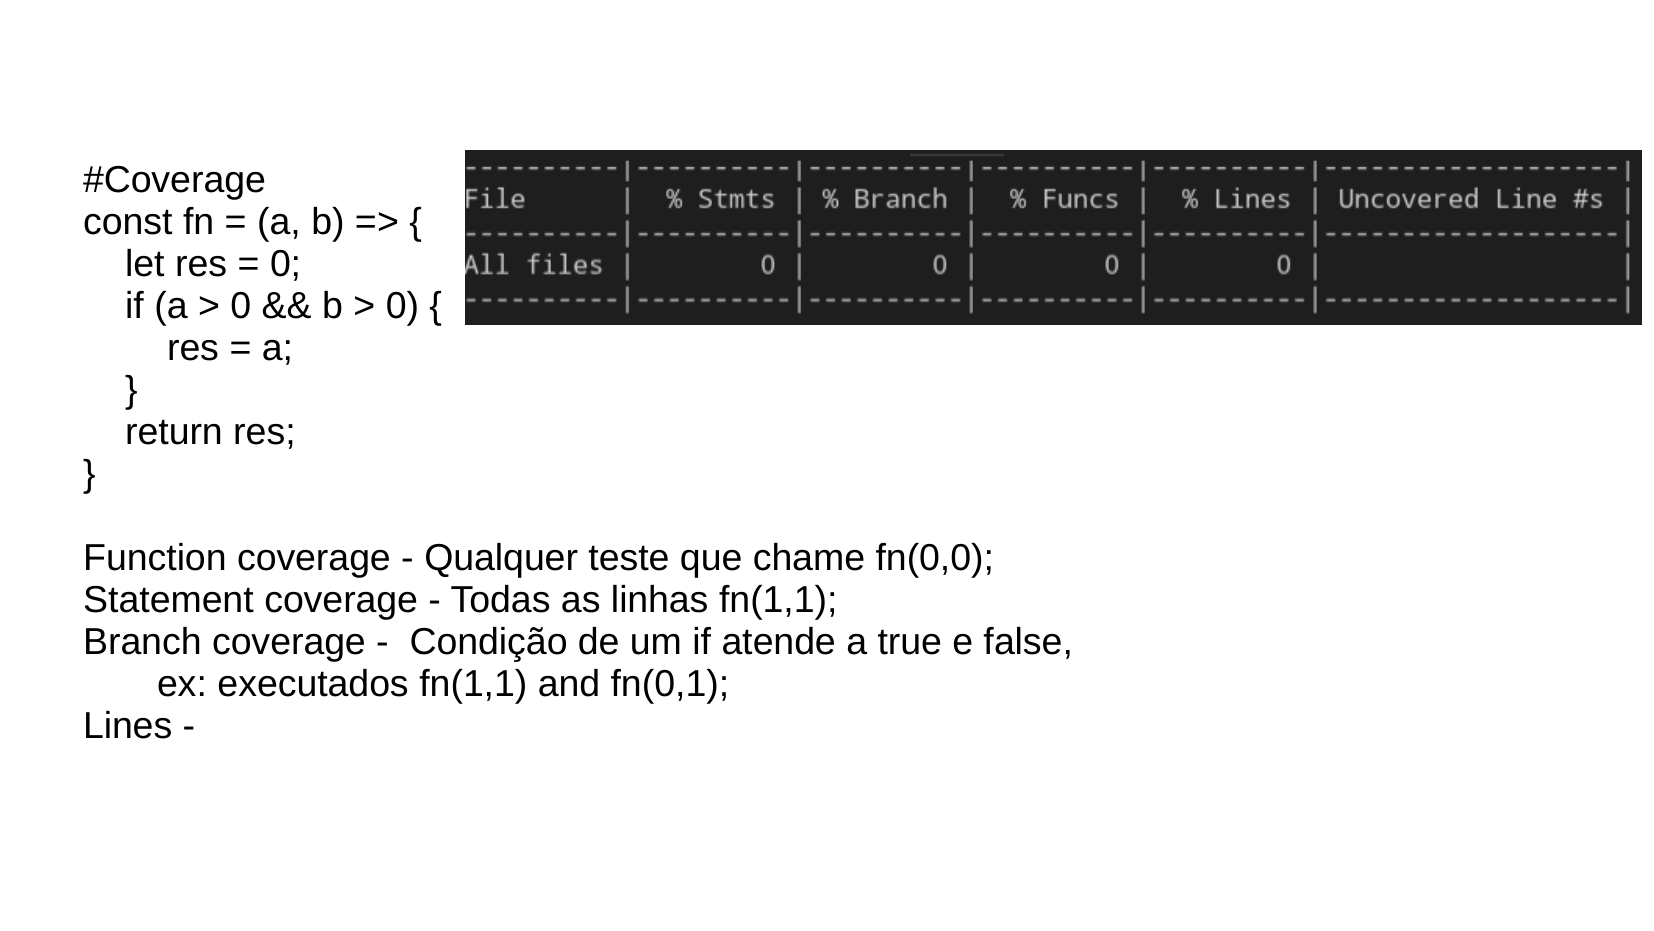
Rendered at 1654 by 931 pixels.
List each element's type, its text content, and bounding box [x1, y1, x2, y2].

picture [465, 150, 1642, 325]
text_box #Coverage const fn = (a, b) => { let res = 0; if (a > 0 && b > 0) { res = a; } return res; } Function coverage - Qualquer teste que chame fn(0,0); Statement coverage - Todas as linhas fn(1,1); Branch coverage - Condição de um if atende a true e false, ex: executados fn(1,1) and fn(0,1); Lines - [68, 150, 1592, 754]
